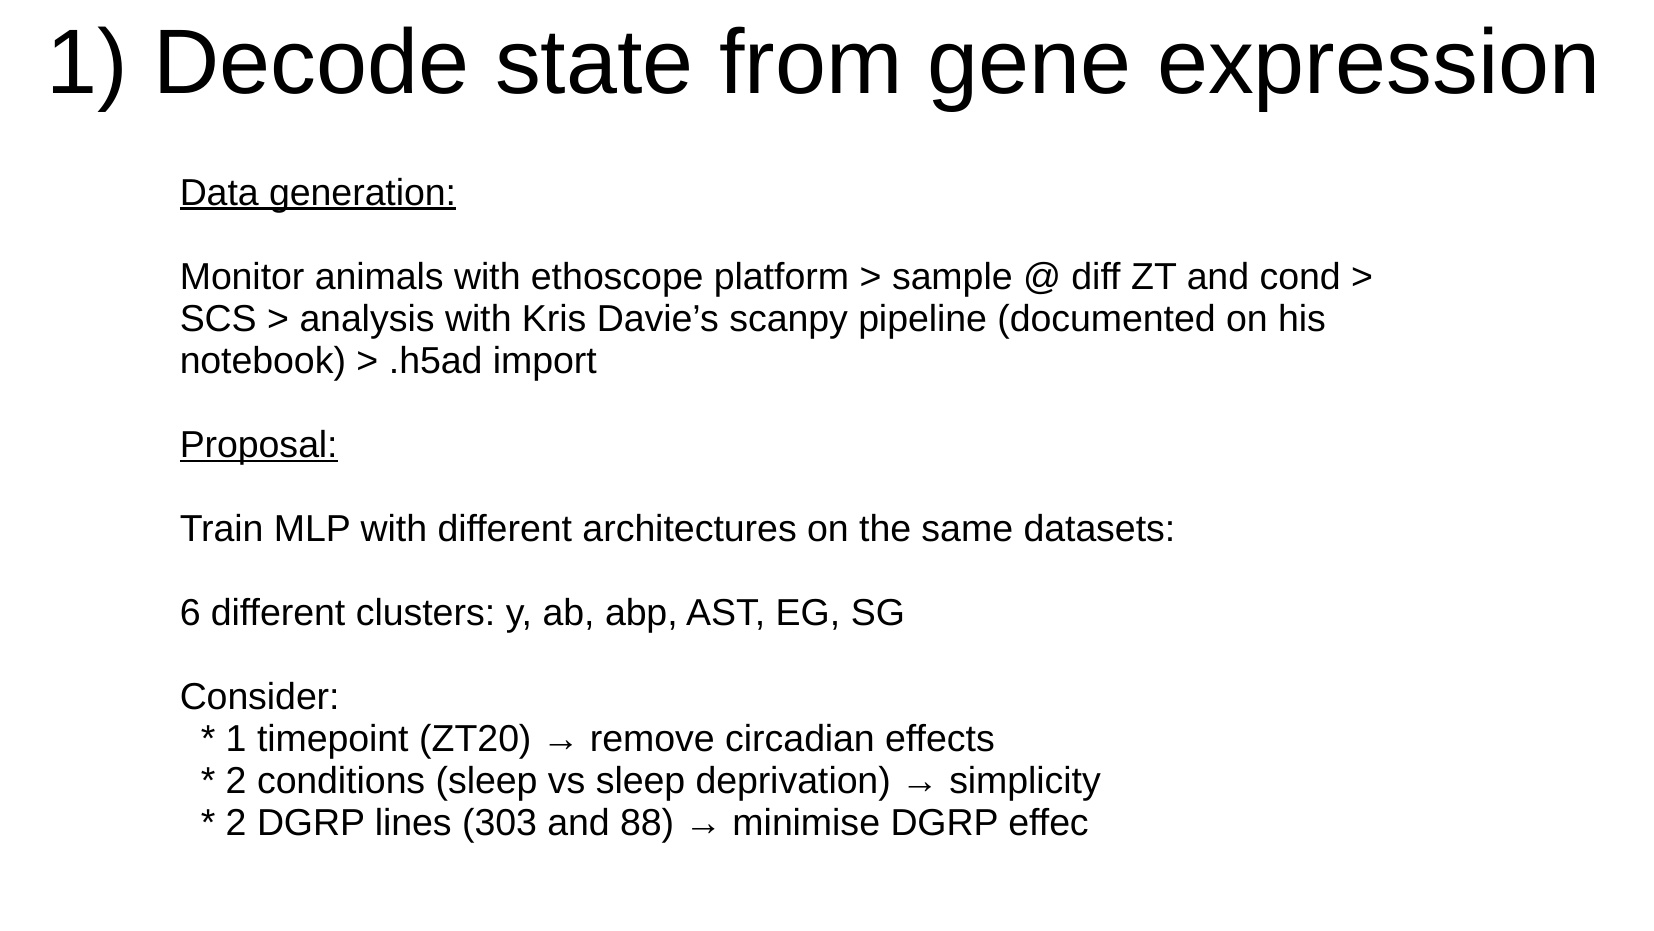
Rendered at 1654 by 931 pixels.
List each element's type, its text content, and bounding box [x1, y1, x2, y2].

text_box Data generation: Monitor animals with ethoscope platform > sample @ diff ZT and cond > SCS > analysis with Kris Davie’s scanpy pipeline (documented on his notebook) > .h5ad import Proposal: Train MLP with different architectures on the same datasets: 6 different clusters: y, ab, abp, AST, EG, SG Consider: * 1 timepoint (ZT20) → remove circadian effects * 2 conditions (sleep vs sleep deprivation) → simplicity * 2 DGRP lines (303 and 88) → minimise DGRP effec [165, 164, 1411, 893]
title 1) Decode state from gene expression [1, 0, 1648, 165]
